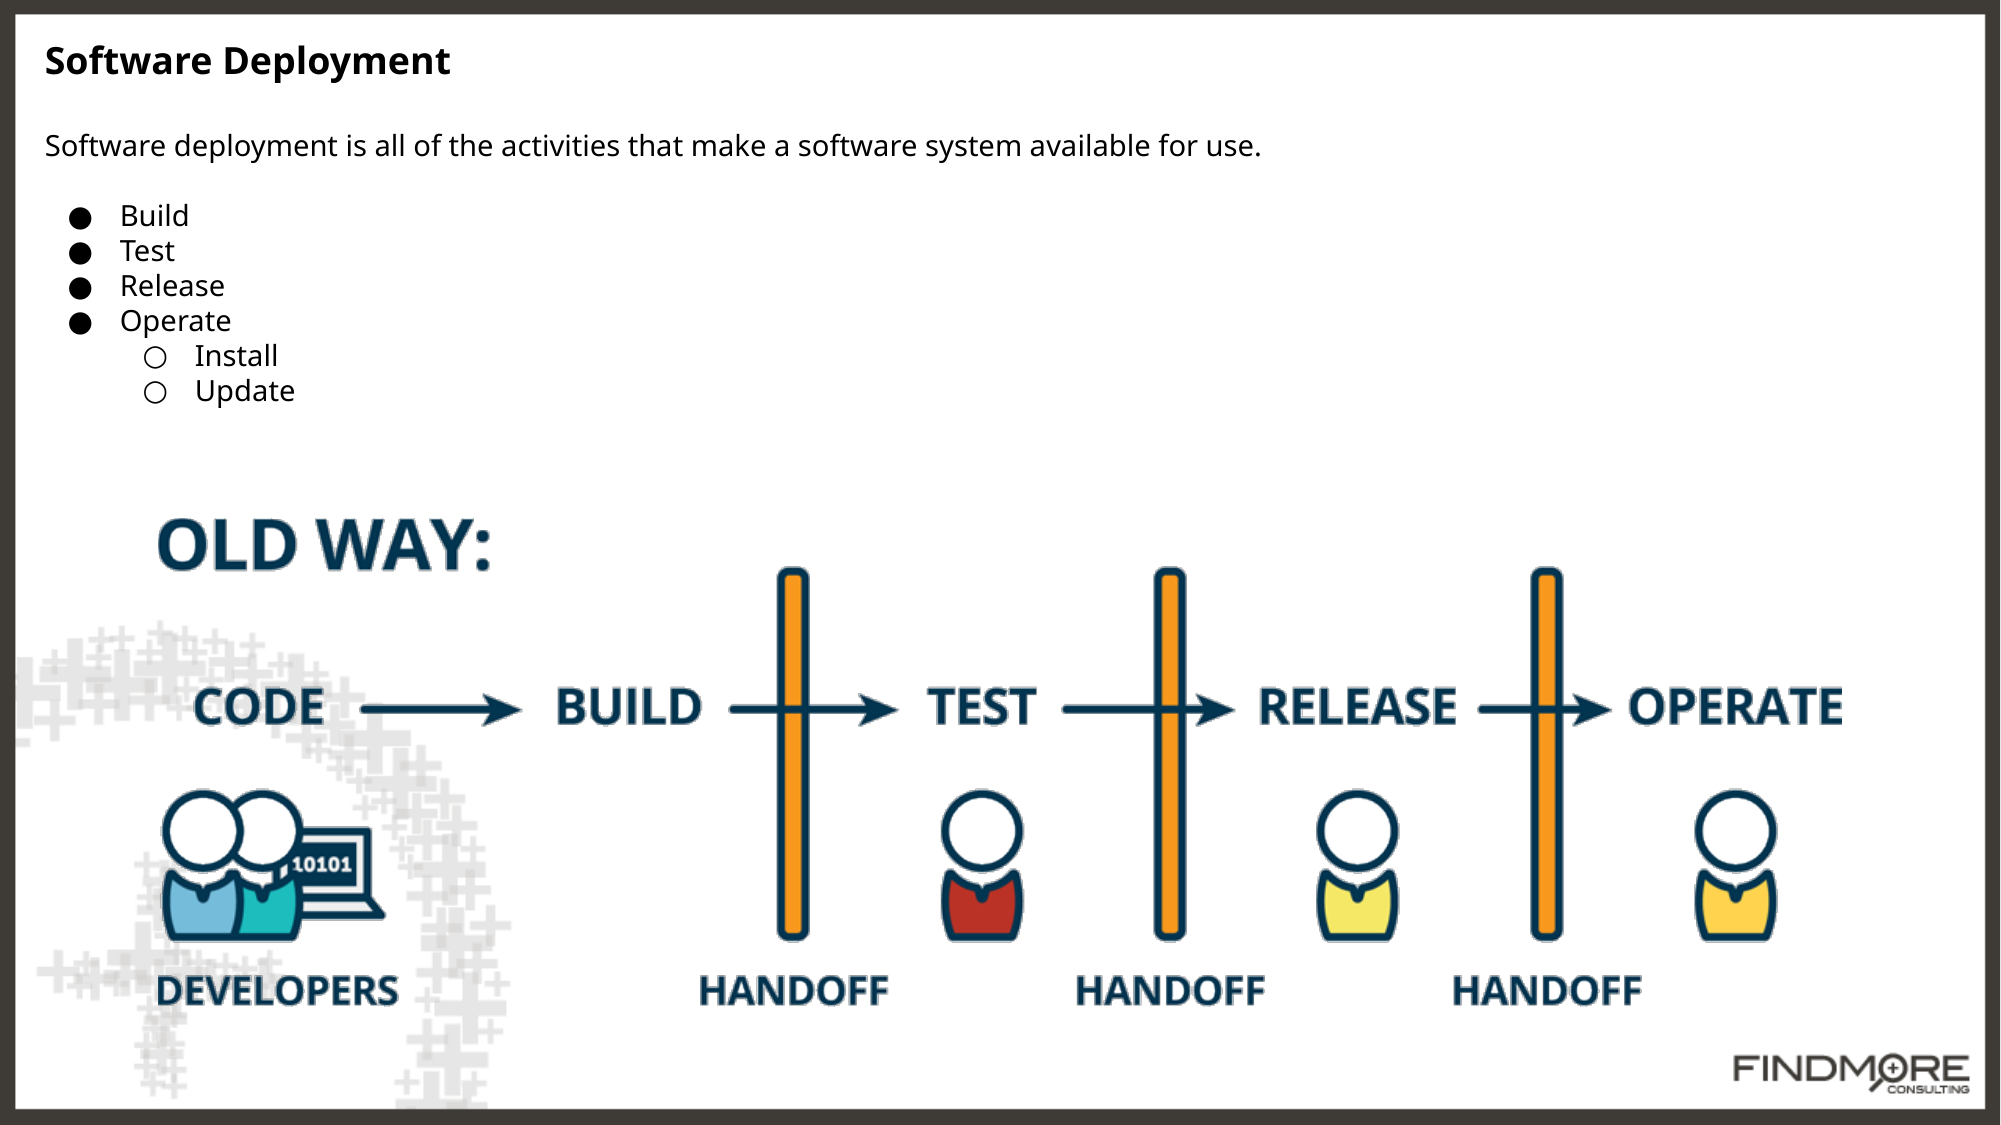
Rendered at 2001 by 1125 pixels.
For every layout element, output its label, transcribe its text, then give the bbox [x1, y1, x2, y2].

picture [0, 0, 2001, 1125]
text_box Software Deployment Software deployment is all of the activities that make a software system available for use. Build Test Release Operate Install Update [29, 29, 1965, 1054]
